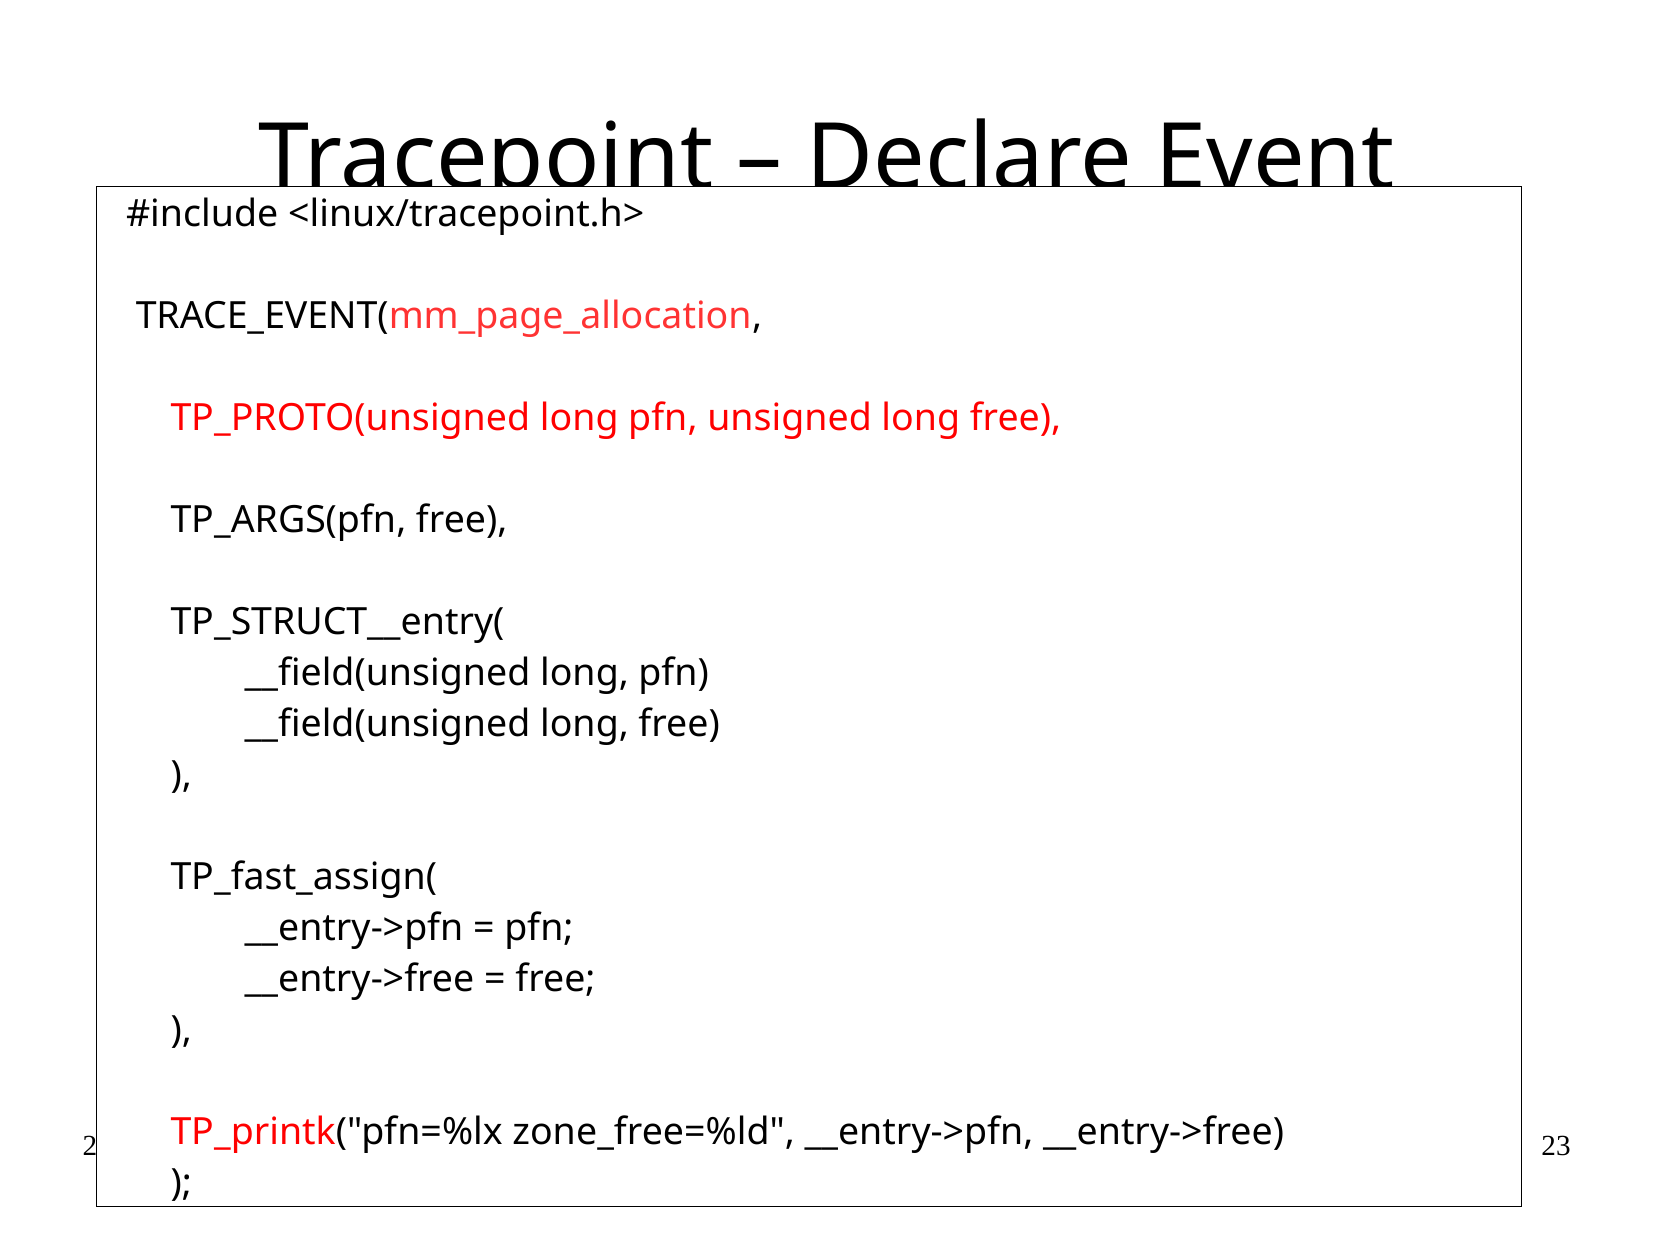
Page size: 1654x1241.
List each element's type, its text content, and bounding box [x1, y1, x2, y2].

title Tracepoint – Declare Event [82, 49, 1571, 257]
text_box #include <linux/tracepoint.h> TRACE_EVENT(mm_page_allocation, TP_PROTO(unsigned long pfn, unsigned long free), TP_ARGS(pfn, free), TP_STRUCT__entry( __field(unsigned long, pfn) __field(unsigned long, free) ), TP_fast_assign( __entry->pfn = pfn; __entry->free = free; ), TP_printk("pfn=%lx zone_free=%ld", __entry->pfn, __entry->free) ); [96, 244, 1522, 1149]
